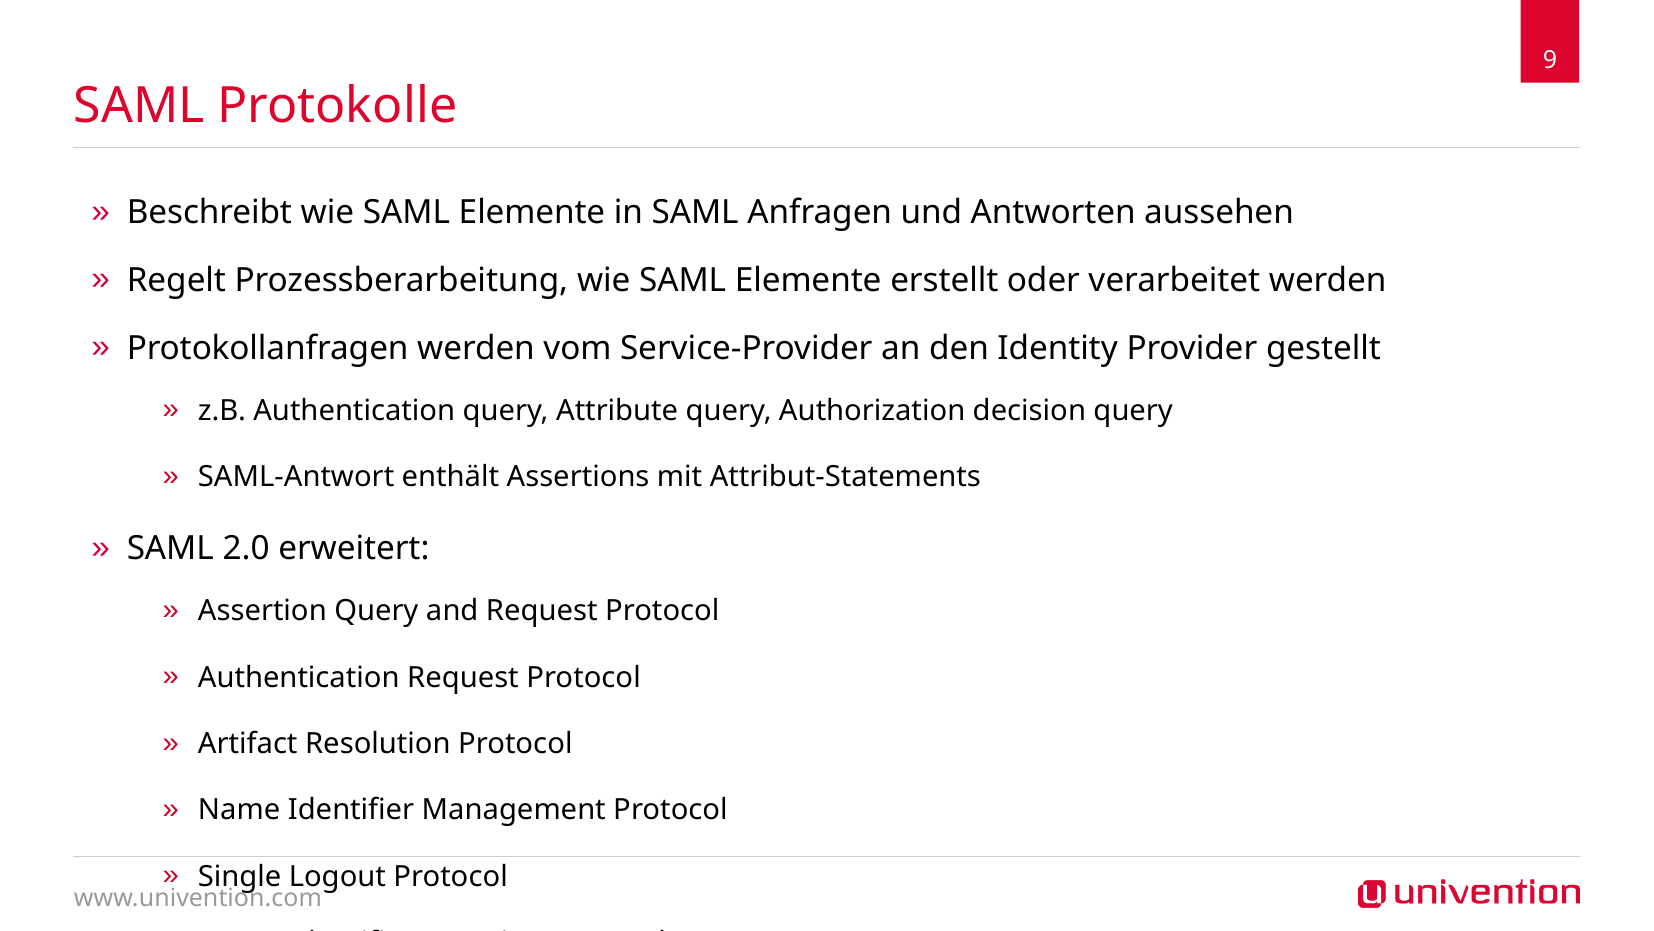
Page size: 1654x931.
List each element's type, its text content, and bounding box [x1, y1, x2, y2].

title SAML Protokolle [73, 59, 1580, 148]
picture [1358, 879, 1580, 908]
list Beschreibt wie SAML Elemente in SAML Anfragen und Antworten aussehen Regelt Prozessberarbeitung, wie SAML Elemente erstellt oder verarbeitet werden Protokollanfragen werden vom Service-Provider an den Identity Provider gestellt z.B. Authentication query, Attribute query, Authorization decision query SAML-Antwort enthält Assertions mit Attribut-Statements SAML 2.0 erweitert: Assertion Query and Request Protocol Authentication Request Protocol Artifact Resolution Protocol Name Identifier Management Protocol Single Logout Protocol Name Identifier Mapping Protocol [73, 165, 1580, 756]
